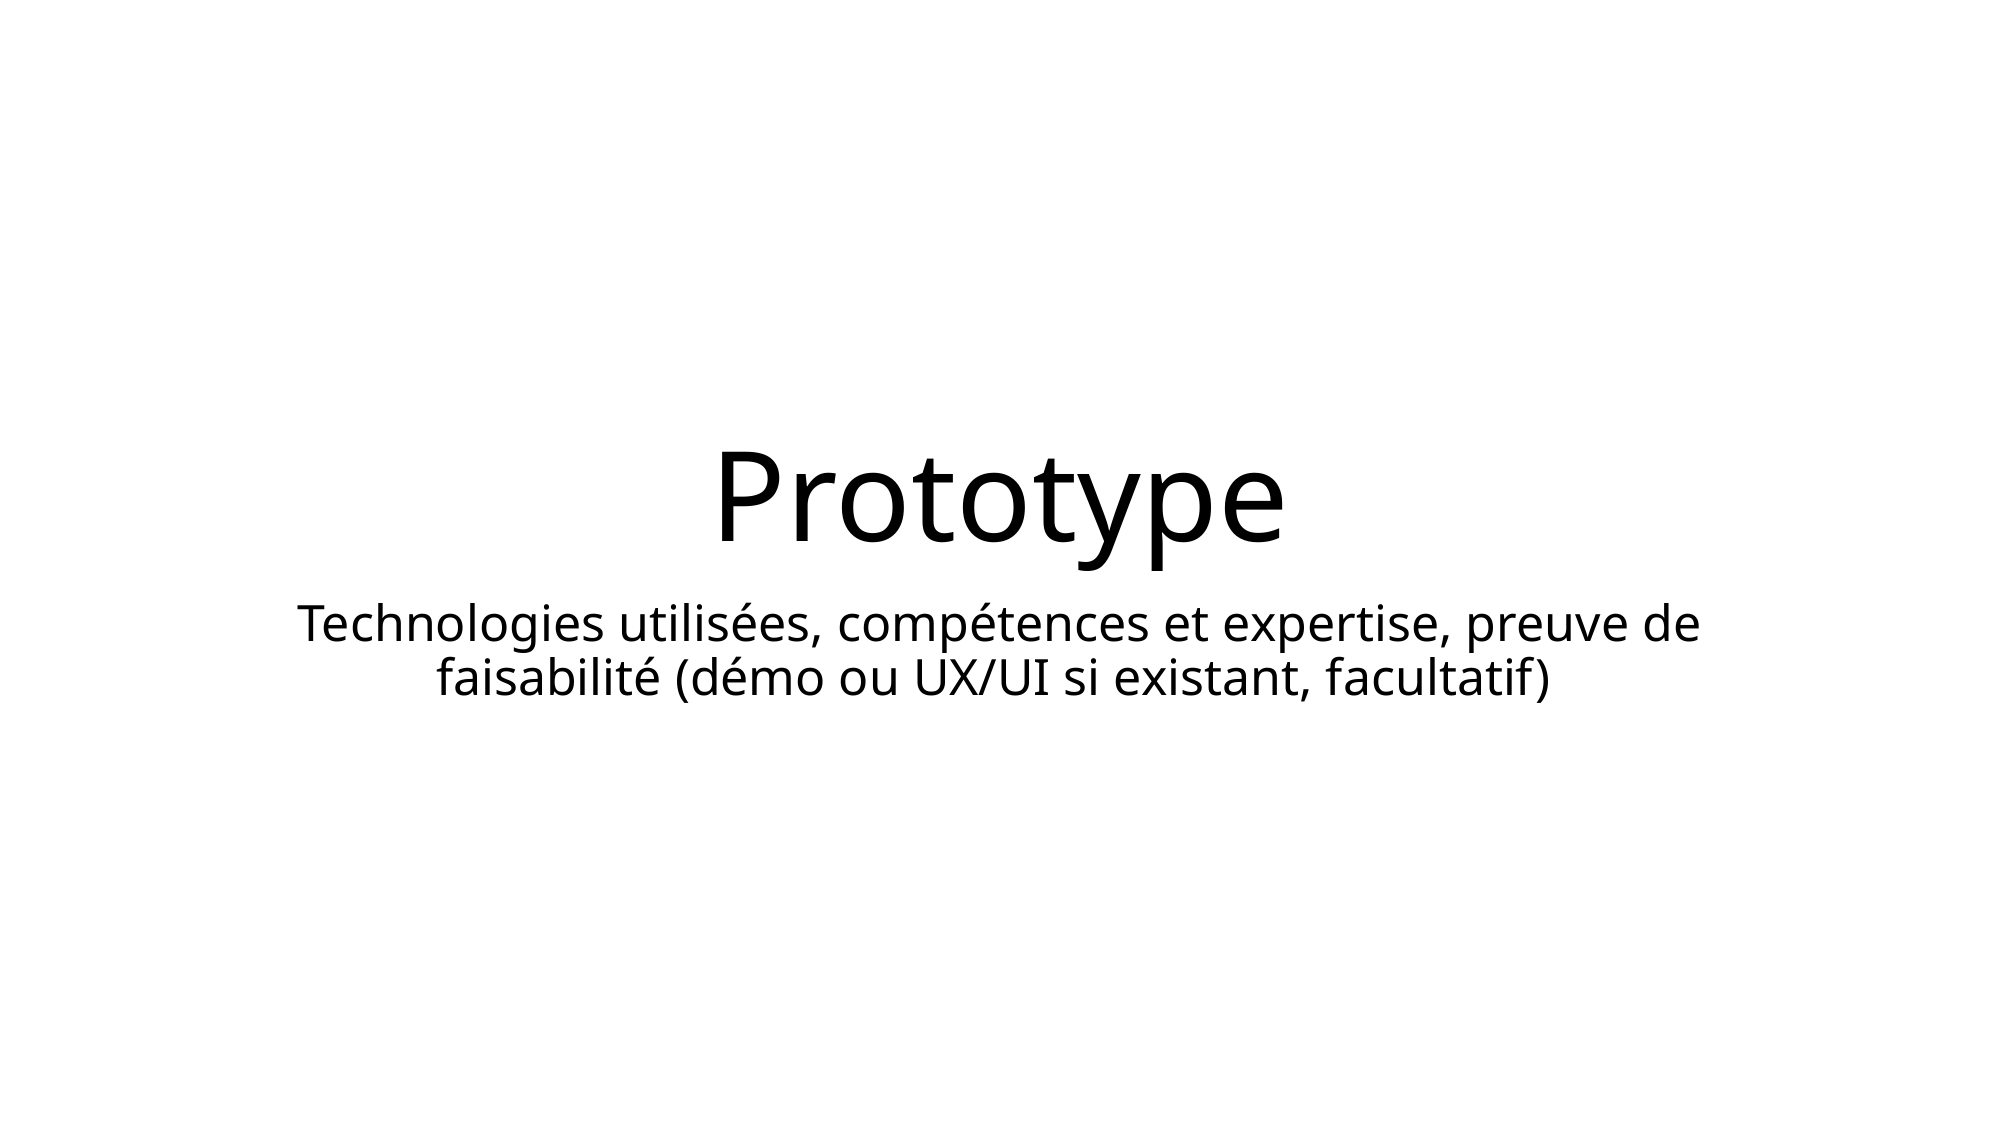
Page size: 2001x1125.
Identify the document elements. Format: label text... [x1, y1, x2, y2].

subtitle Technologies utilisées, compétences et expertise, preuve de faisabilité (démo ou UX/UI si existant, facultatif) [249, 590, 1750, 863]
title Prototype [249, 184, 1750, 576]
